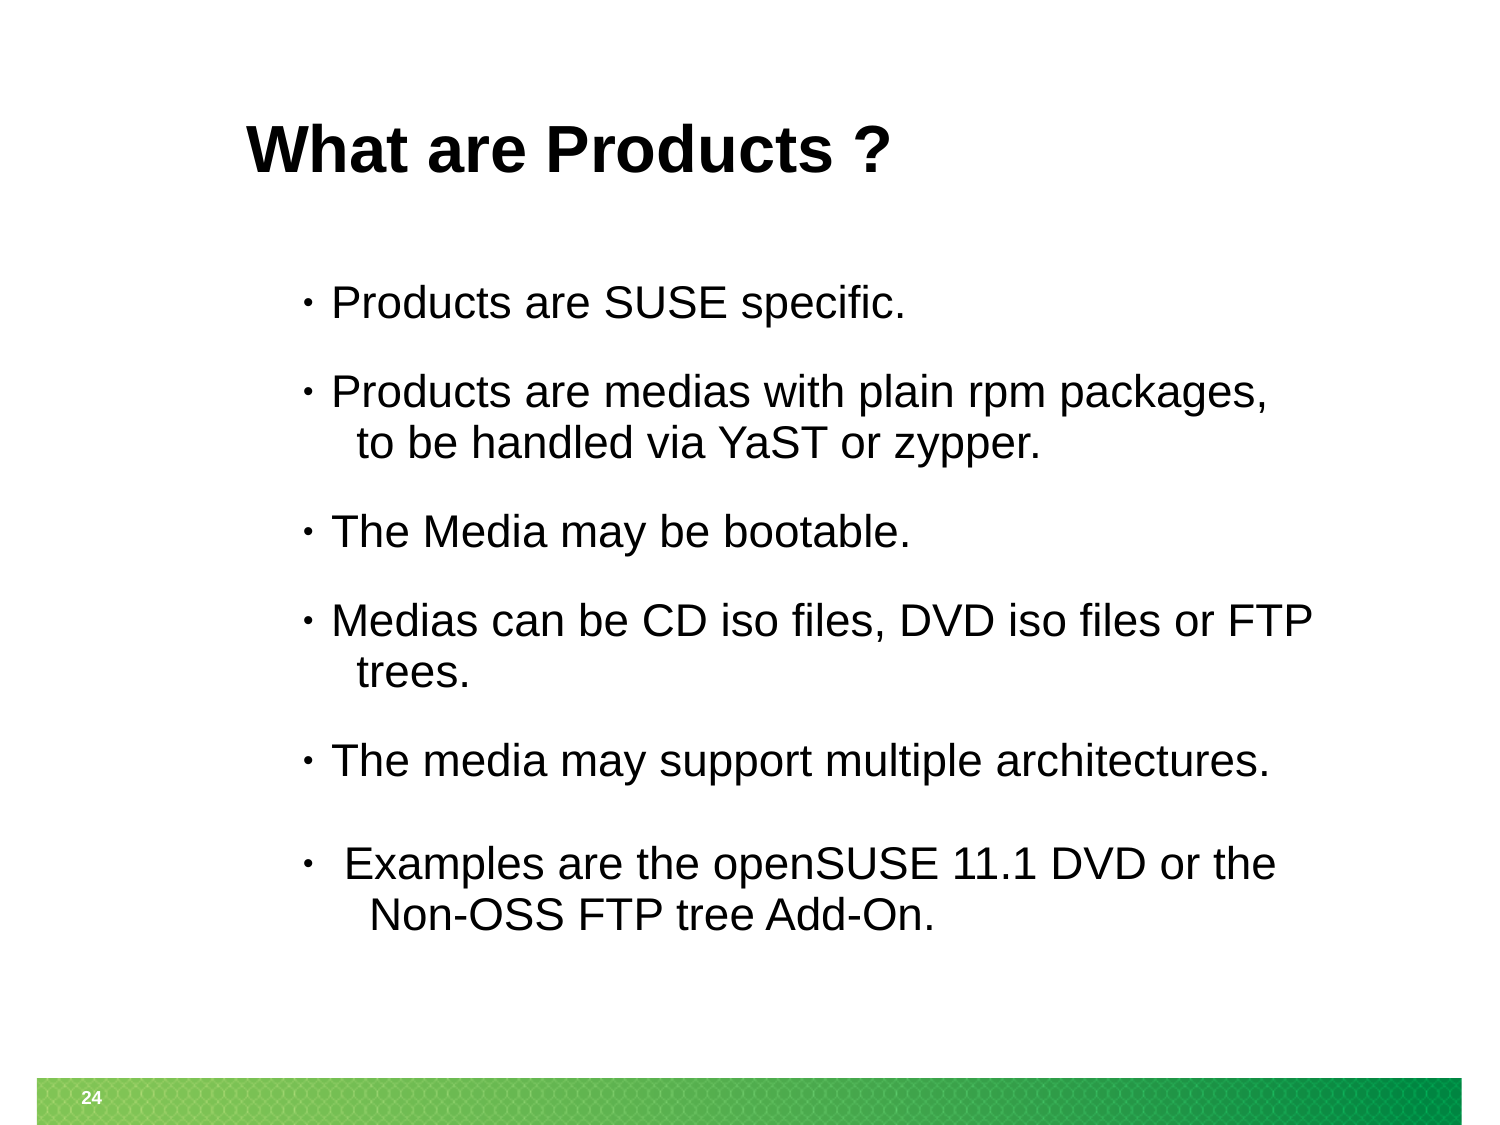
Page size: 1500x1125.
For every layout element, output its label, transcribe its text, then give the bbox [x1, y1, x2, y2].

title What are Products ? [246, 60, 1409, 239]
list Products are SUSE specific. Products are medias with plain rpm packages, to be handled via YaST or zypper. The Media may be bootable. Medias can be CD iso files, DVD iso files or FTP trees. The media may support multiple architectures. Examples are the openSUSE 11.1 DVD or the Non-OSS FTP tree Add-On. [245, 269, 1409, 997]
picture [36, 1078, 1462, 1125]
